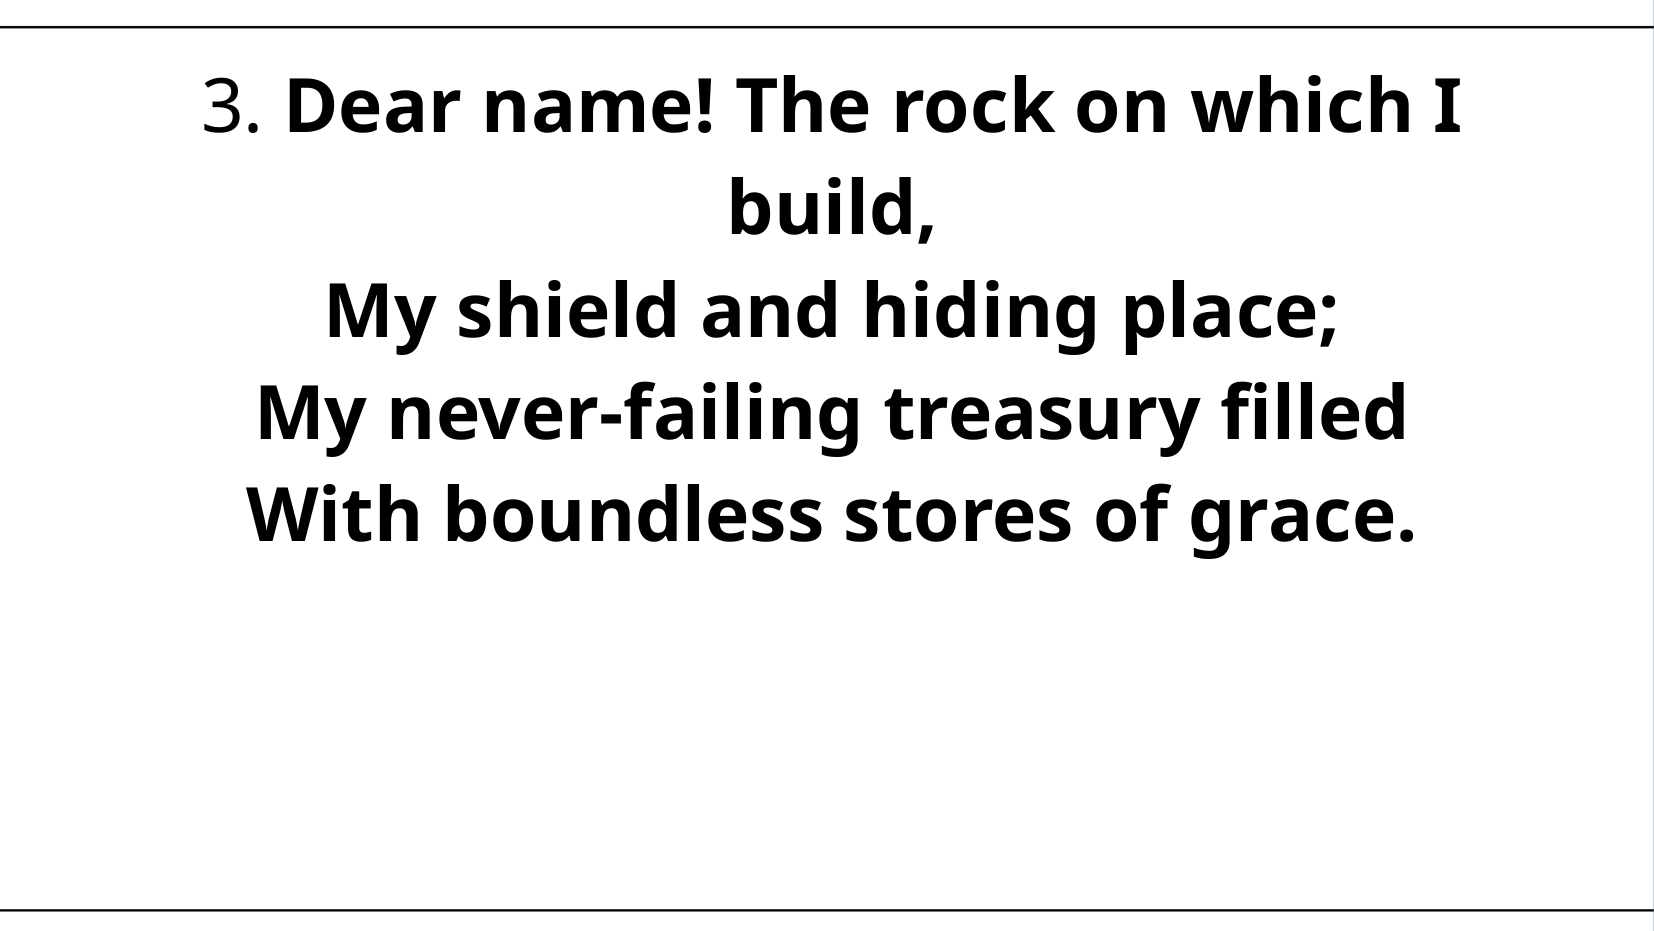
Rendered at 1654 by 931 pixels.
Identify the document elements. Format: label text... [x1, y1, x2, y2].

text_box 3. Dear name! The rock on which I build, My shield and hiding place; My never-failing treasury filled With boundless stores of grace. [75, 45, 1591, 460]
picture [0, 0, 1654, 931]
